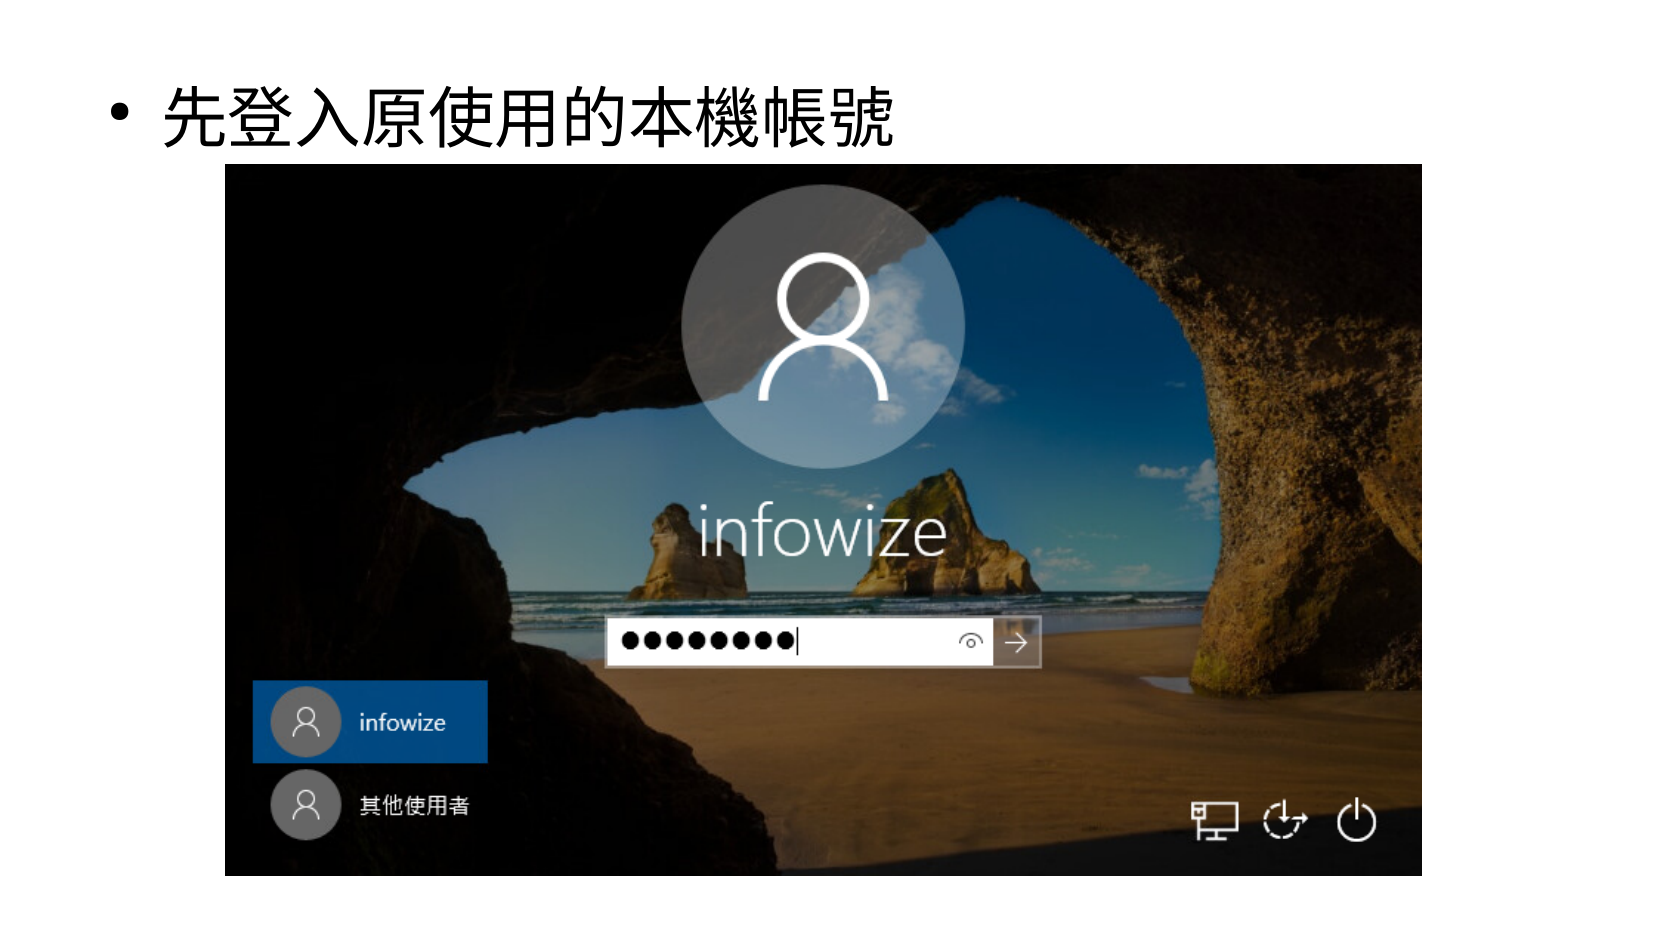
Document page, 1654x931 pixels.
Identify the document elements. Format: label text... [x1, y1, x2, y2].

picture [225, 211, 1422, 876]
title 先登入原使用的本機帳號 [90, 16, 1546, 211]
